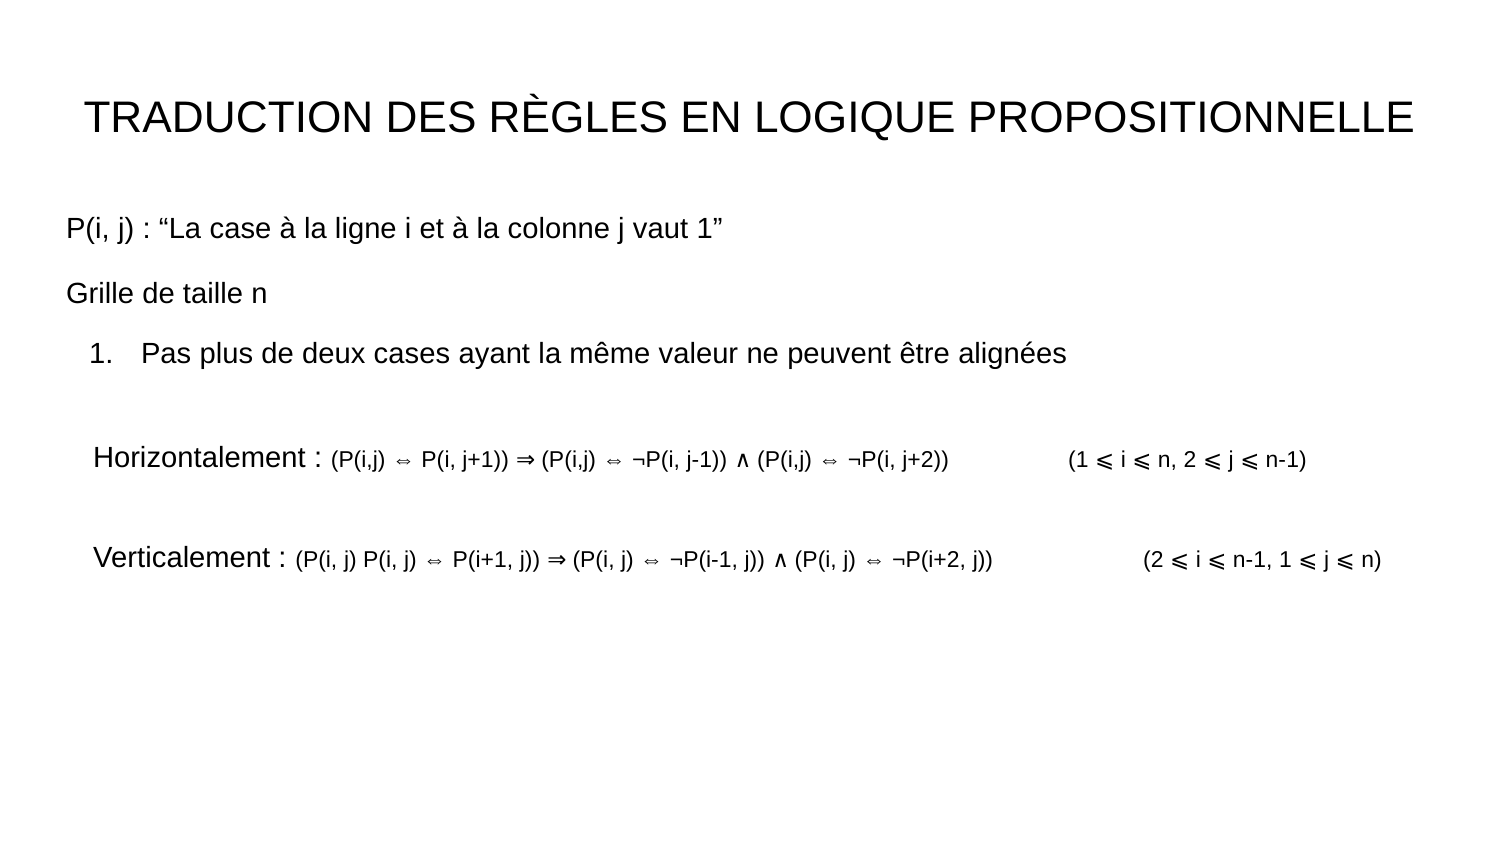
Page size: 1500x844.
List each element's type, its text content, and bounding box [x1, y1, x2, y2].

title TRADUCTION DES RÈGLES EN LOGIQUE PROPOSITIONNELLE [51, 72, 1449, 167]
list P(i, j) : “La case à la ligne i et à la colonne j vaut 1” Grille de taille n Pas plus de deux cases ayant la même valeur ne peuvent être alignées [51, 189, 1449, 470]
text_box Horizontalement : (P(i,j) ⇔ P(i, j+1)) ⇒ (P(i,j) ⇔ ¬P(i, j-1)) ∧ (P(i,j) ⇔ ¬P(i, j+2)) (1 ⩽ i ⩽ n, 2 ⩽ j ⩽ n-1) [78, 418, 1449, 489]
text_box Verticalement : (P(i, j) P(i, j) ⇔ P(i+1, j)) ⇒ (P(i, j) ⇔ ¬P(i-1, j)) ∧ (P(i, j) ⇔ ¬P(i+2, j)) (2 ⩽ i ⩽ n-1, 1 ⩽ j ⩽ n) [78, 518, 1449, 589]
